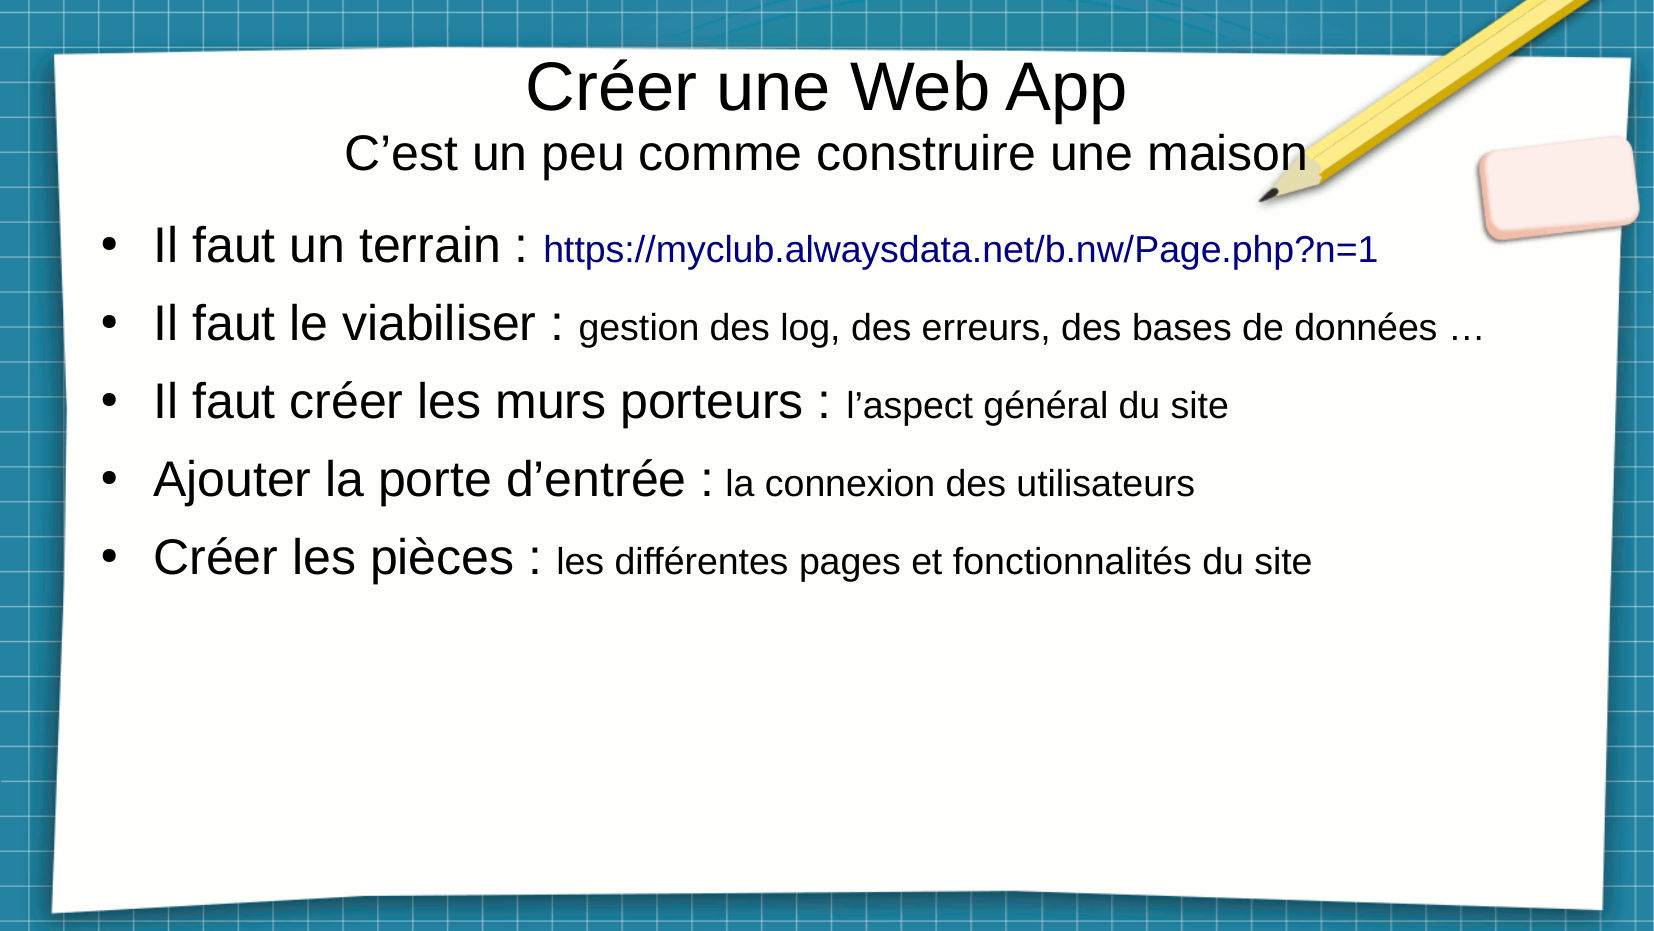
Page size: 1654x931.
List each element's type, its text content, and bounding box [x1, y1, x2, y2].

title Créer une Web App C’est un peu comme construire une maison [82, 37, 1571, 193]
list Il faut un terrain : https://myclub.alwaysdata.net/b.nw/Page.php?n=1 Il faut le viabiliser : gestion des log, des erreurs, des bases de données … Il faut créer les murs porteurs : l’aspect général du site Ajouter la porte d’entrée : la connexion des utilisateurs Créer les pièces : les différentes pages et fonctionnalités du site [82, 217, 1571, 758]
picture [0, 0, 1654, 931]
